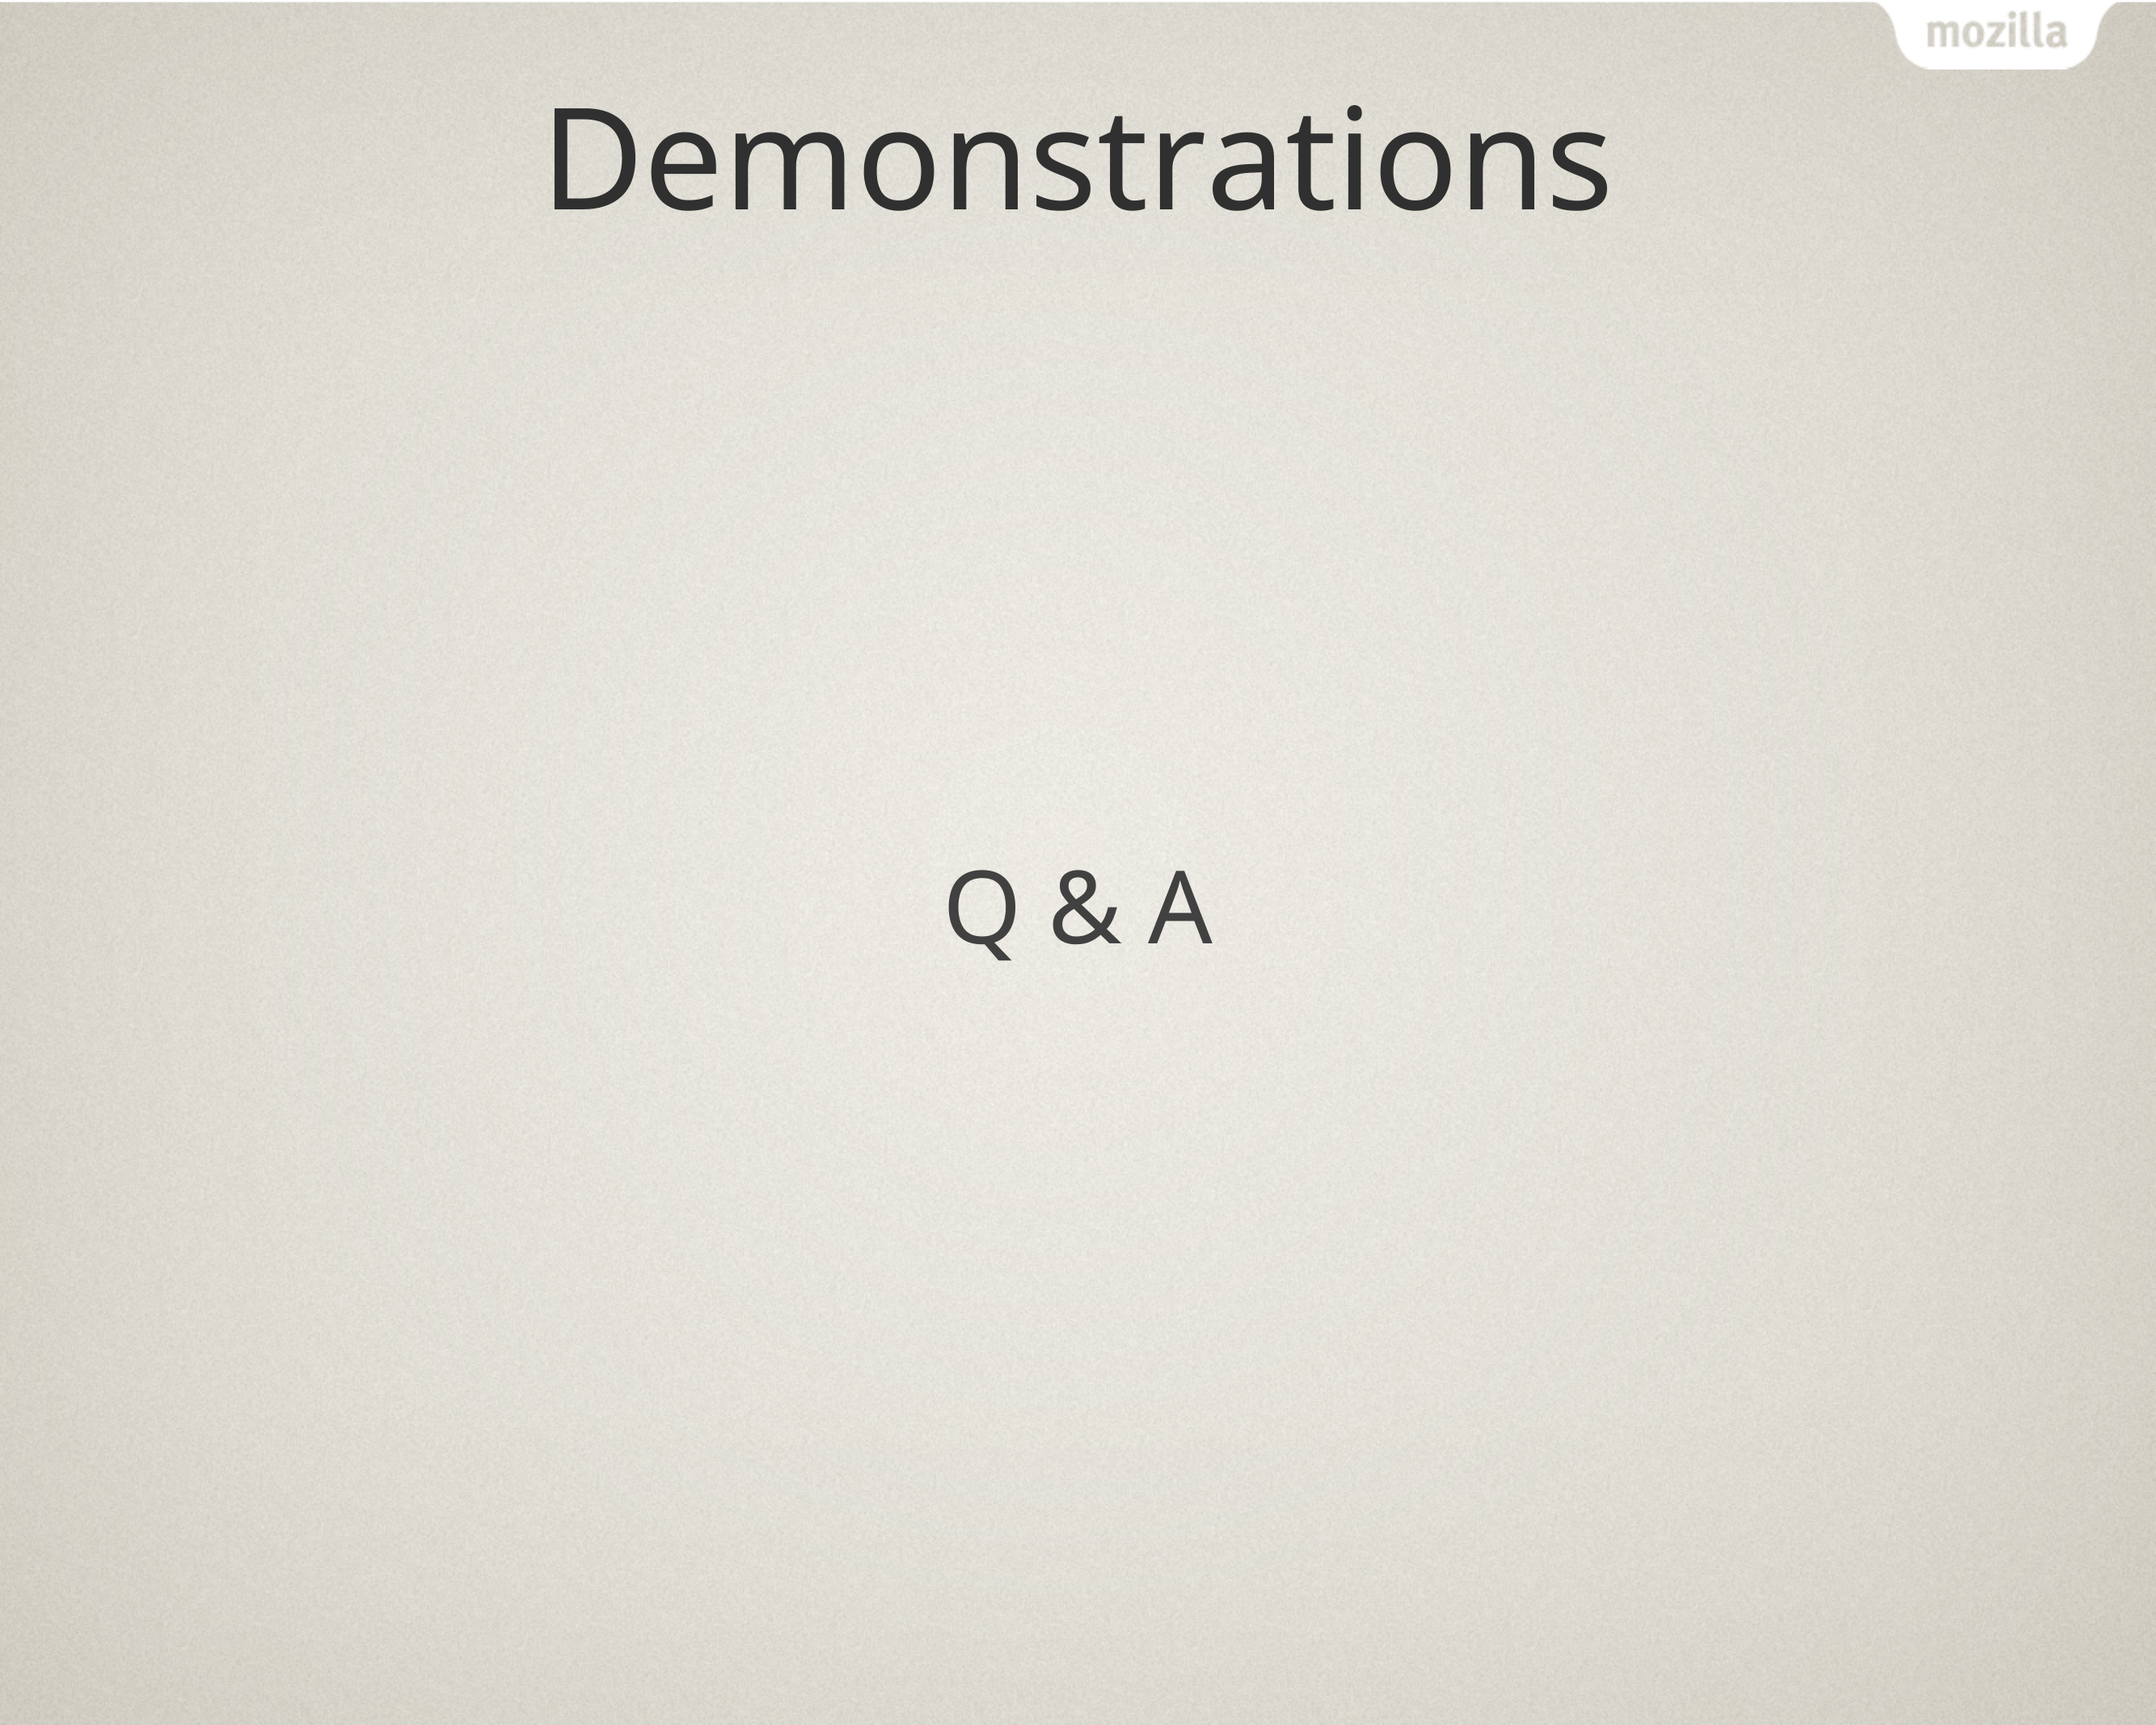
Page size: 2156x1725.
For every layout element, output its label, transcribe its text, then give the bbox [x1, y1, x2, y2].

picture [0, 0, 2156, 1725]
title Demonstrations [58, 45, 2097, 261]
subtitle Q & A [108, 403, 2048, 1404]
